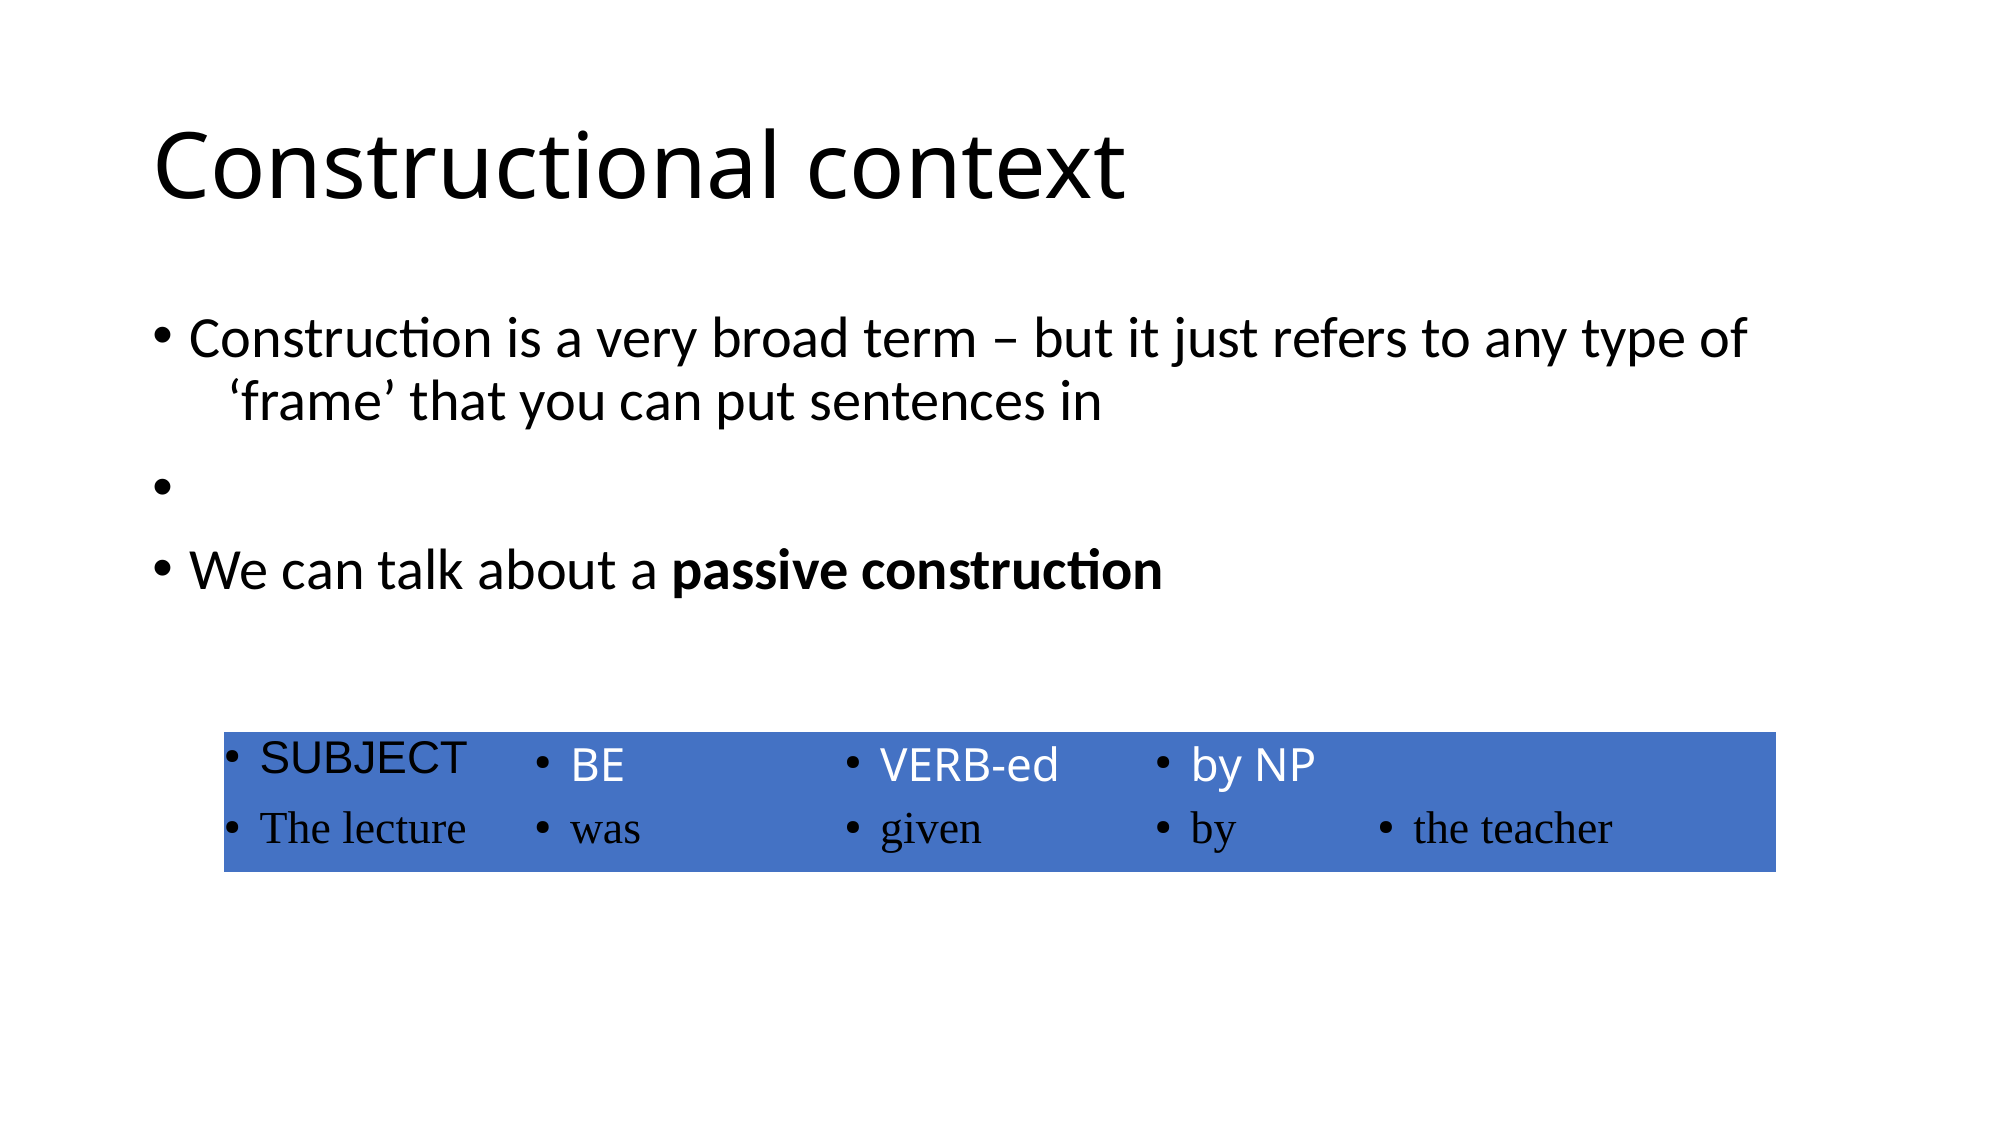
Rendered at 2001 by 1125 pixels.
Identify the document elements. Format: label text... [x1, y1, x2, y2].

table_header by NP [1155, 732, 1776, 803]
table_cell the teacher [1378, 803, 1776, 872]
table_cell by [1155, 803, 1378, 872]
title Constructional context [137, 59, 1863, 278]
table_cell was [535, 803, 845, 872]
table_cell given [845, 803, 1155, 872]
table_header SUBJECT [224, 732, 535, 803]
table_header BE [535, 732, 845, 803]
table_cell The lecture [224, 803, 535, 872]
table_header VERB-ed [845, 732, 1155, 803]
list Construction is a very broad term – but it just refers to any type of ‘frame’ that you can put sentences in We can talk about a passive construction [137, 299, 1863, 681]
